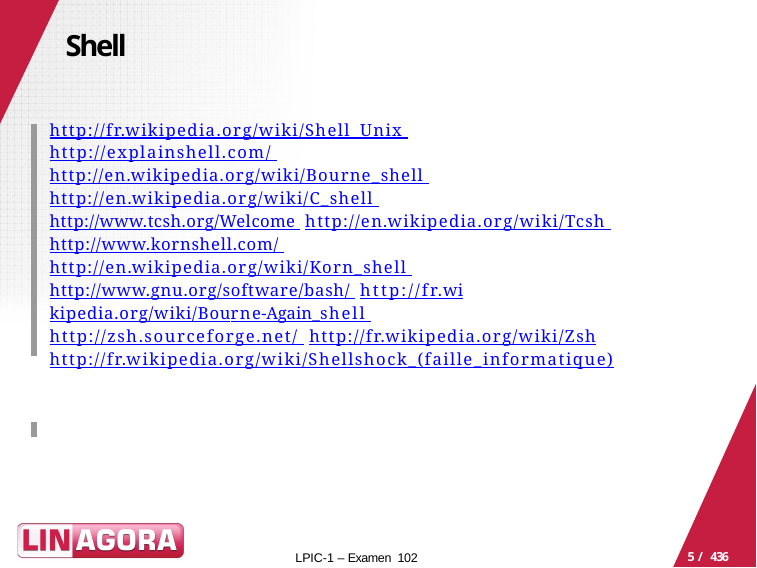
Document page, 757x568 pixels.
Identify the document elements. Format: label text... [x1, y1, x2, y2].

text_box http://fr.wikipedia.org/wiki/Shell_Unix http://explainshell.com/ http://en.wikipedia.org/wiki/Bourne_shell http://en.wikipedia.org/wiki/C_shell http://www.tcsh.org/Welcome http://en.wikipedia.org/wiki/Tcsh http://www.kornshell.com/ http://en.wikipedia.org/wiki/Korn_shell http://www.gnu.org/software/bash/ http://fr.wikipedia.org/wiki/Bourne-Again_shell http://zsh.sourceforge.net/ http://fr.wikipedia.org/wiki/Zsh http://fr.wikipedia.org/wiki/Shellshock_(faille_informatique) [47, 119, 615, 373]
picture [0, 0, 352, 352]
title Shell [63, 26, 692, 122]
footer LPIC-1 – Examen 102 [293, 549, 420, 568]
slide_number <numéro> / 436 [683, 549, 747, 568]
text_box [17, 519, 184, 562]
